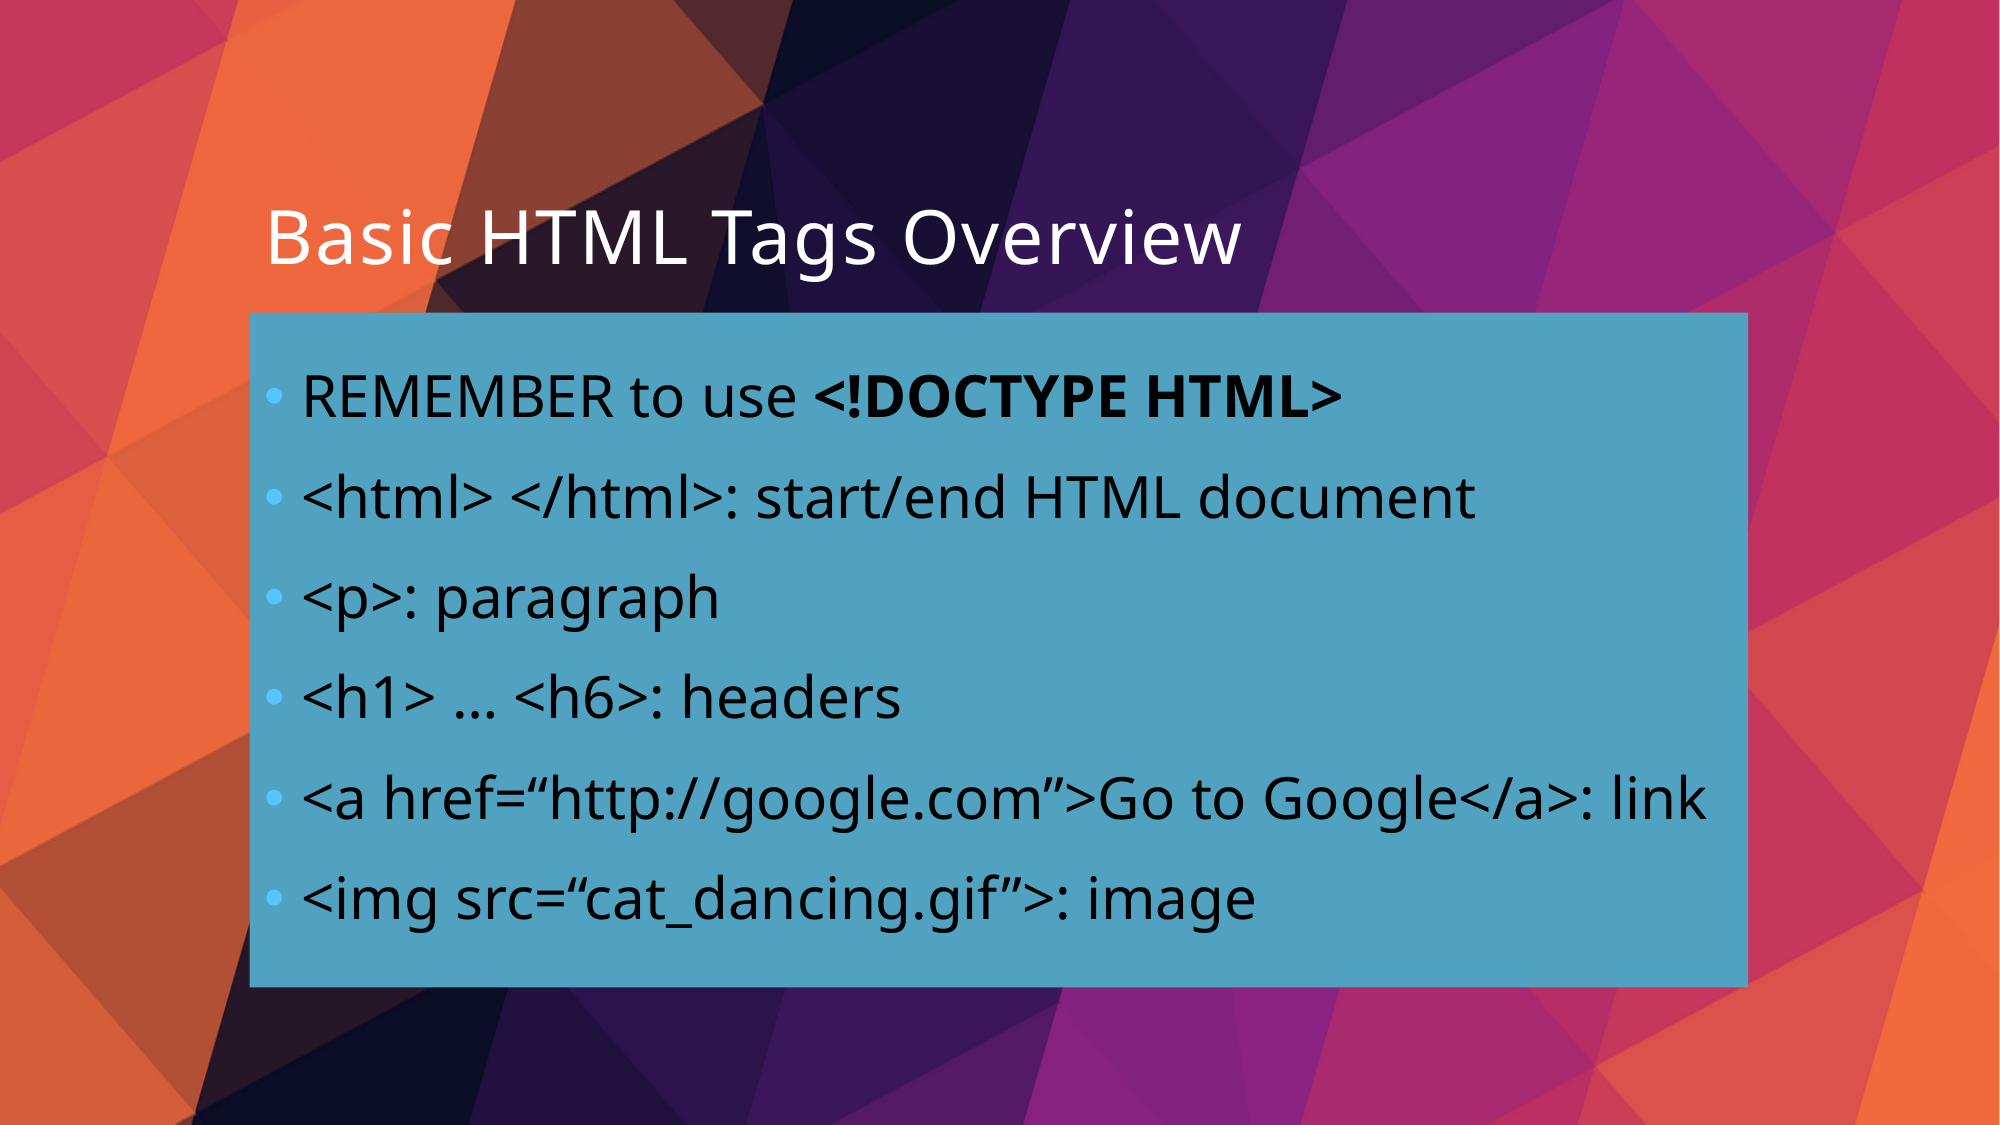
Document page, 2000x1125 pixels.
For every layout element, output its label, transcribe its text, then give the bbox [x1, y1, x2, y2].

picture [0, 0, 2000, 1125]
list REMEMBER to use <!DOCTYPE HTML> <html> </html>: start/end HTML document <p>: paragraph <h1> … <h6>: headers <a href=“http://google.com”>Go to Google</a>: link <img src=“cat_dancing.gif”>: image [249, 312, 1749, 988]
title Basic HTML Tags Overview [249, 62, 1750, 288]
